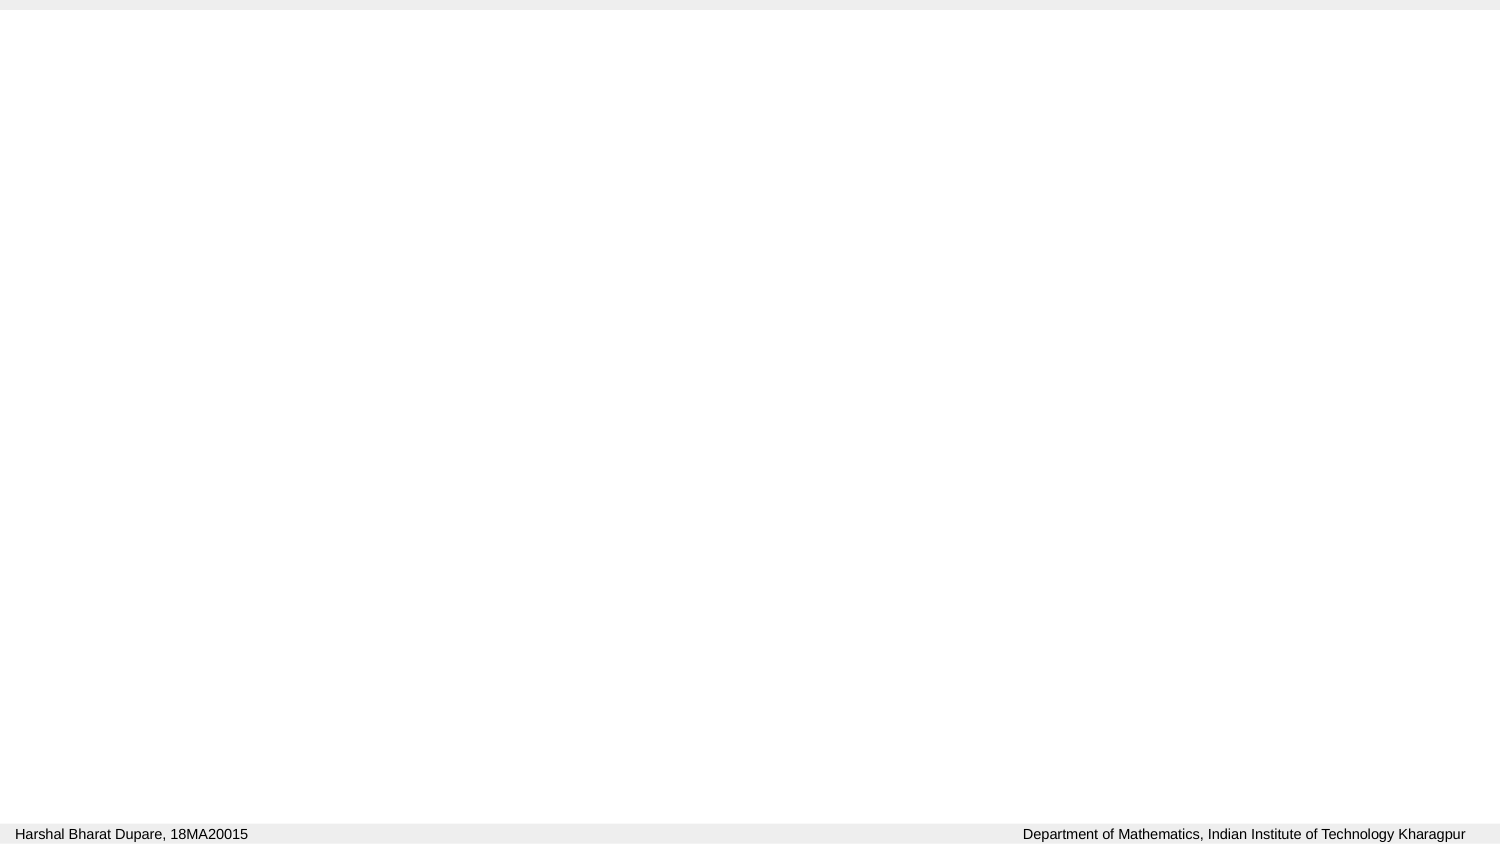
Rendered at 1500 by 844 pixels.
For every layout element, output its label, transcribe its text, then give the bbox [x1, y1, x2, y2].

text_box [0, 0, 1500, 10]
text_box Harshal Bharat Dupare, 18MA20015 Department of Mathematics, Indian Institute of Technology Kharagpur [0, 823, 1500, 844]
